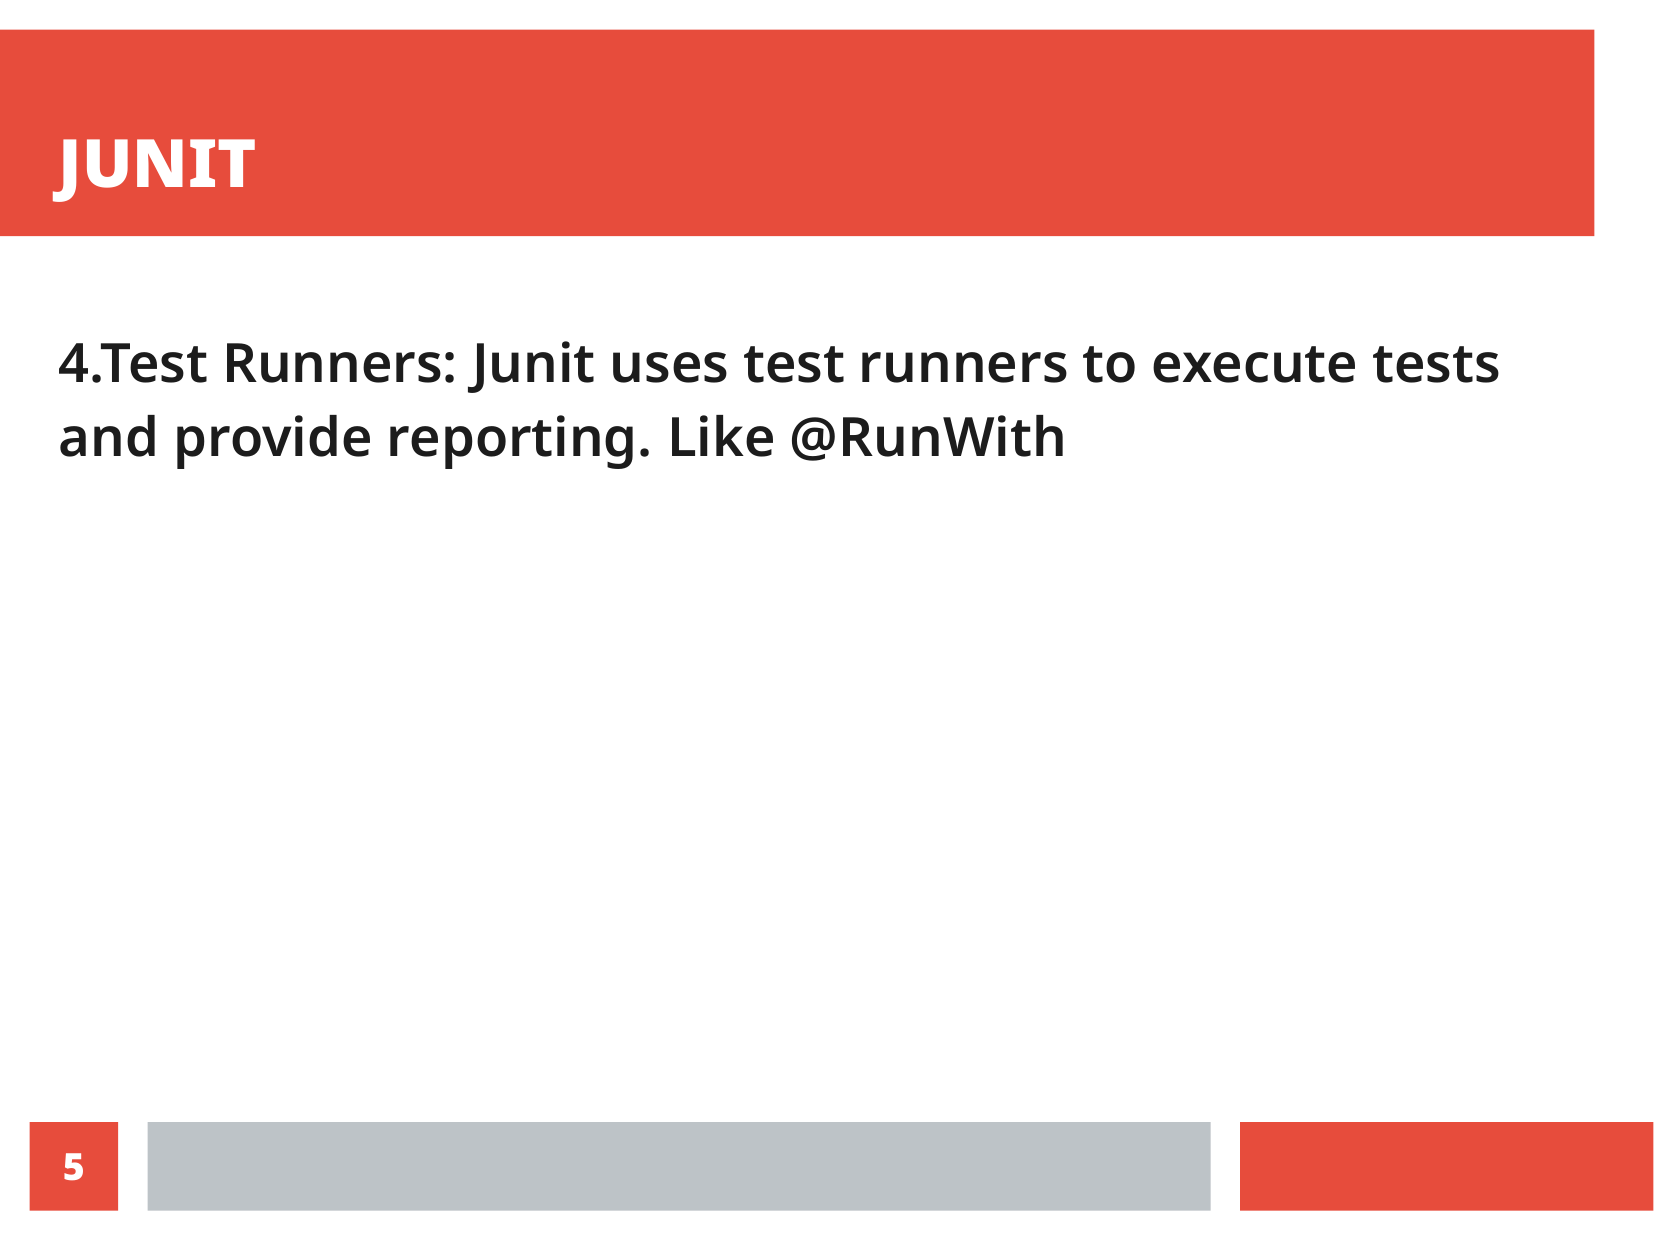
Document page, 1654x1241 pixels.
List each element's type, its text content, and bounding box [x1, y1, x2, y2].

list 4.Test Runners: Junit uses test runners to execute tests and provide reporting. Like @RunWith [59, 324, 1565, 1093]
title JUNIT [59, 59, 1595, 207]
